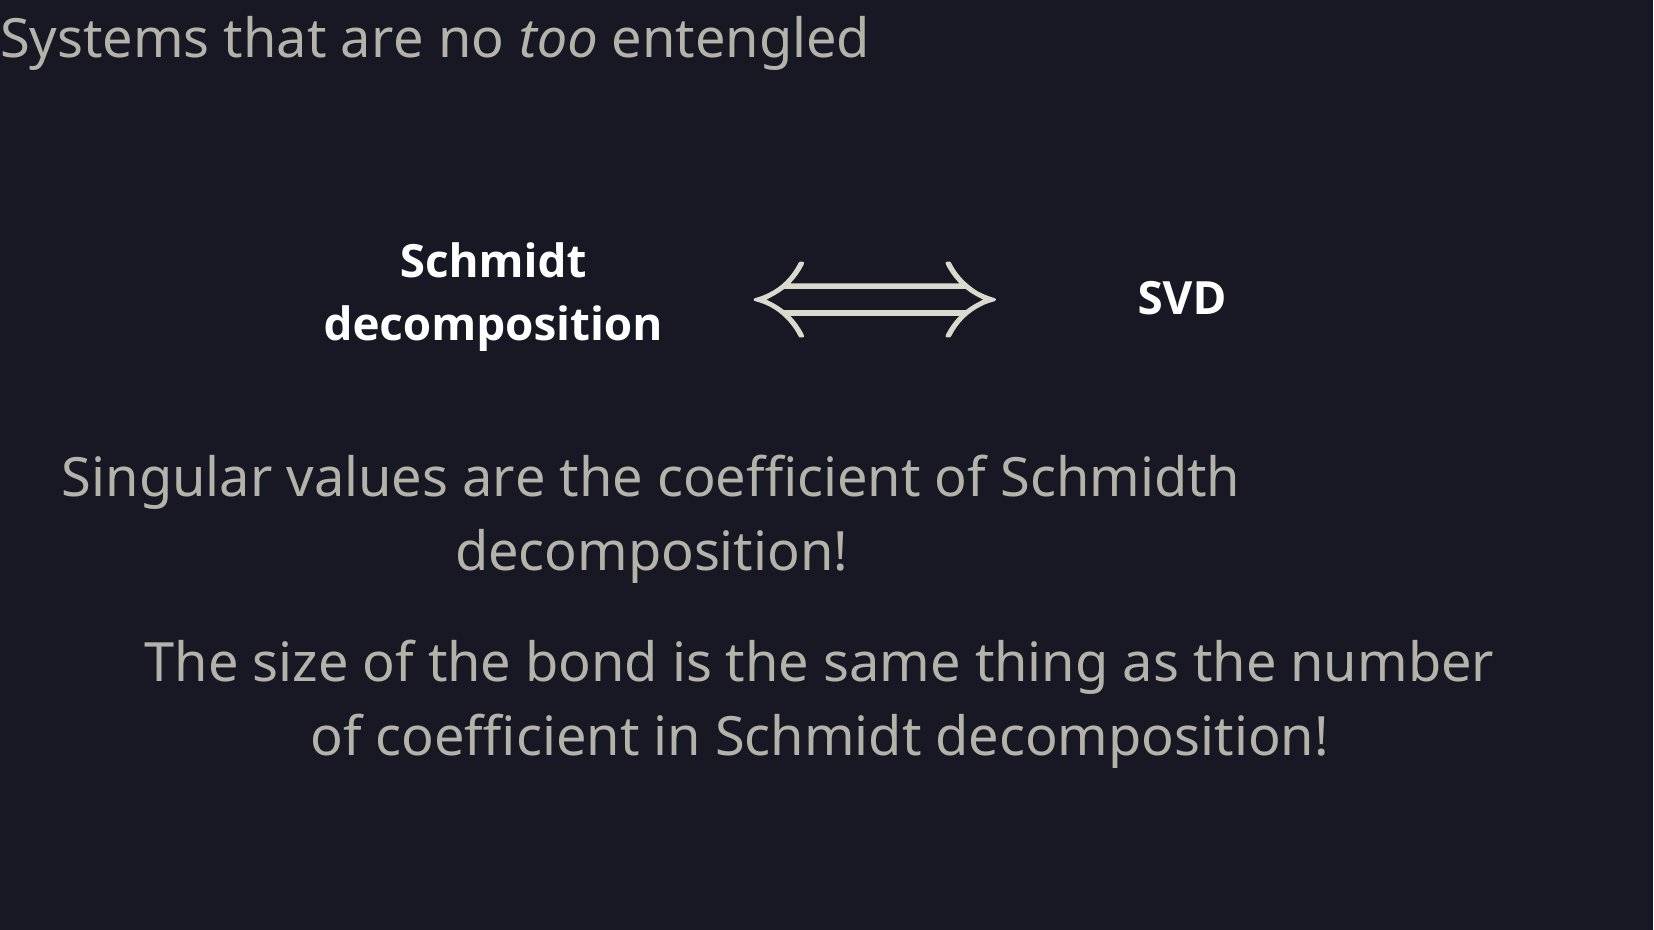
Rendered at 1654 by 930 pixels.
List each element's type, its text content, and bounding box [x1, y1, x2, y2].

text_box The size of the bond is the same thing as the number of coefficient in Schmidt decomposition! [101, 616, 1539, 773]
text_box SVD [1122, 257, 1262, 382]
picture [703, 257, 1047, 342]
text_box Systems that are no too entengled [0, 0, 951, 75]
text_box Singular values are the coefficient of Schmidth decomposition! [61, 438, 1563, 510]
text_box Schmidt decomposition [304, 221, 682, 407]
